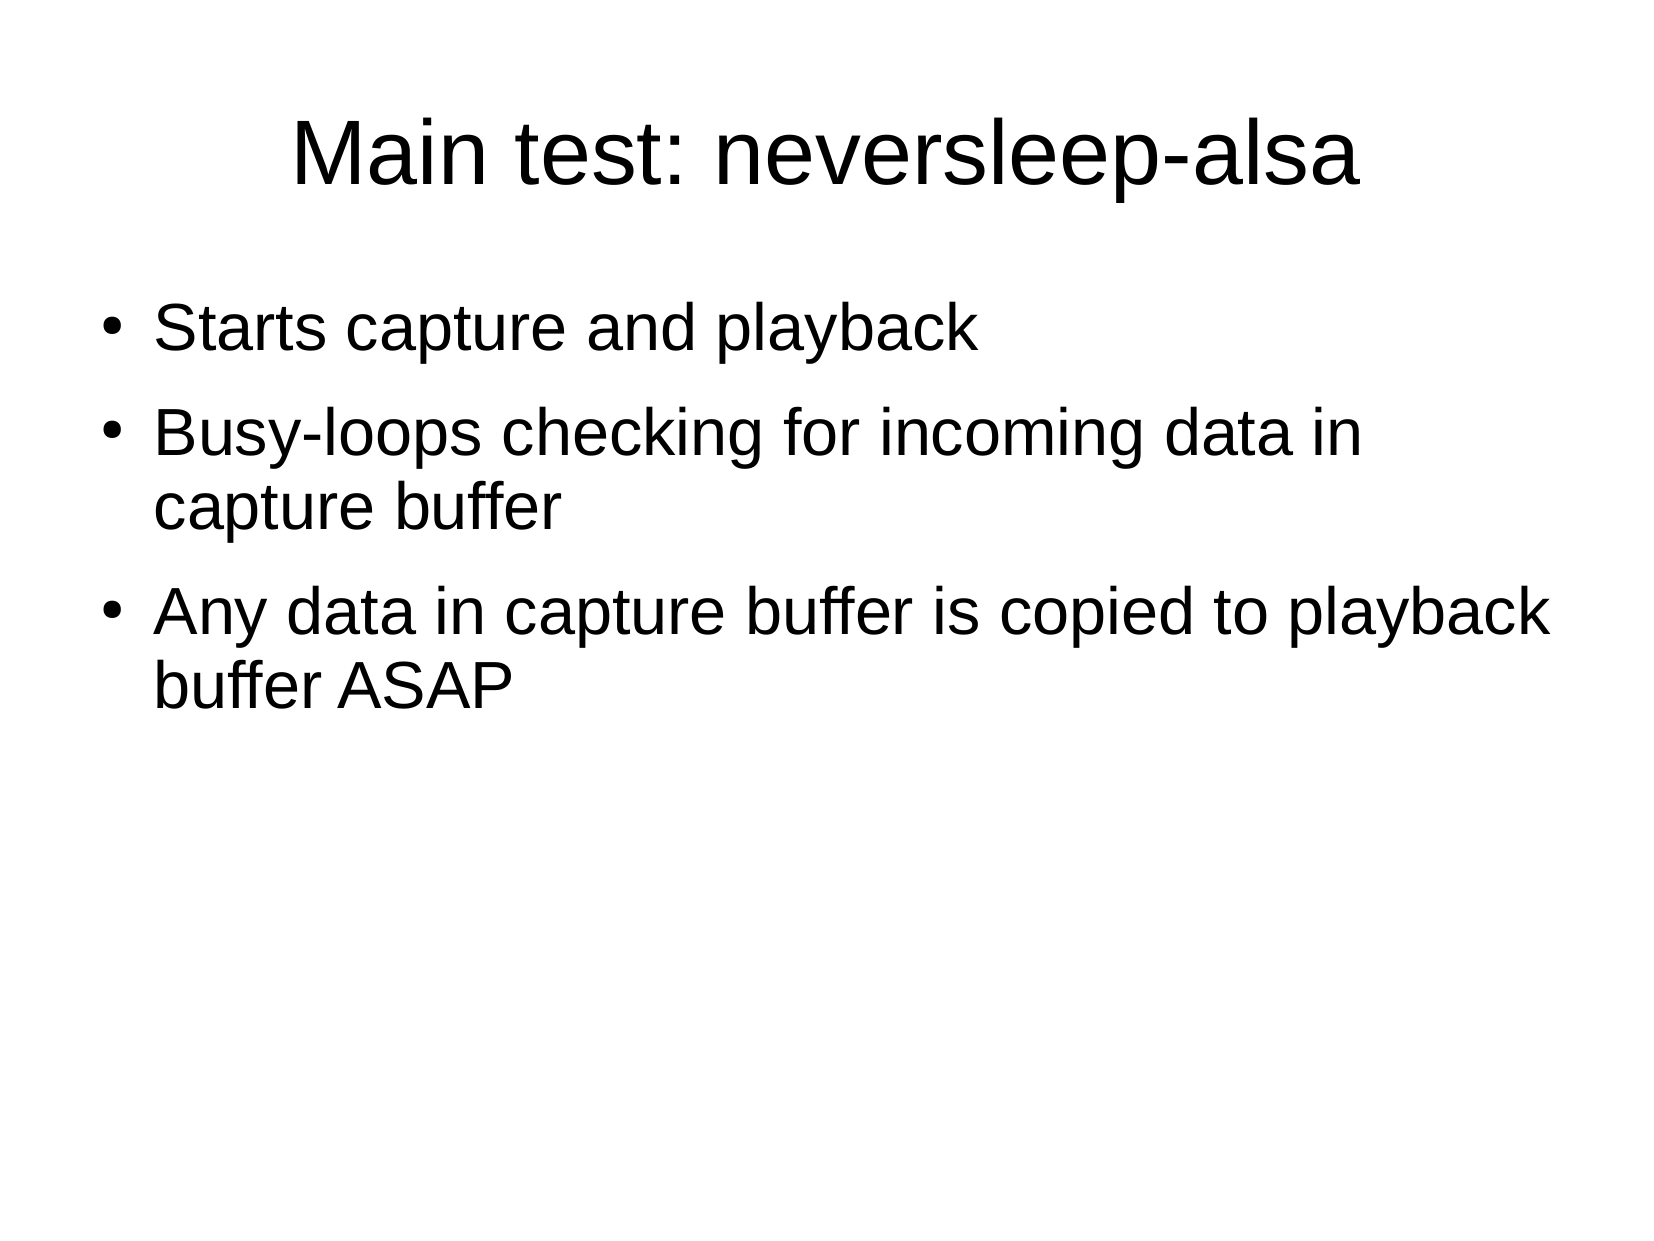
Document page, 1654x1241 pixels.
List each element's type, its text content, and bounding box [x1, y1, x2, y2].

title Main test: neversleep-alsa [82, 49, 1571, 257]
list Starts capture and playback Busy-loops checking for incoming data in capture buffer Any data in capture buffer is copied to playback buffer ASAP [82, 290, 1571, 1010]
